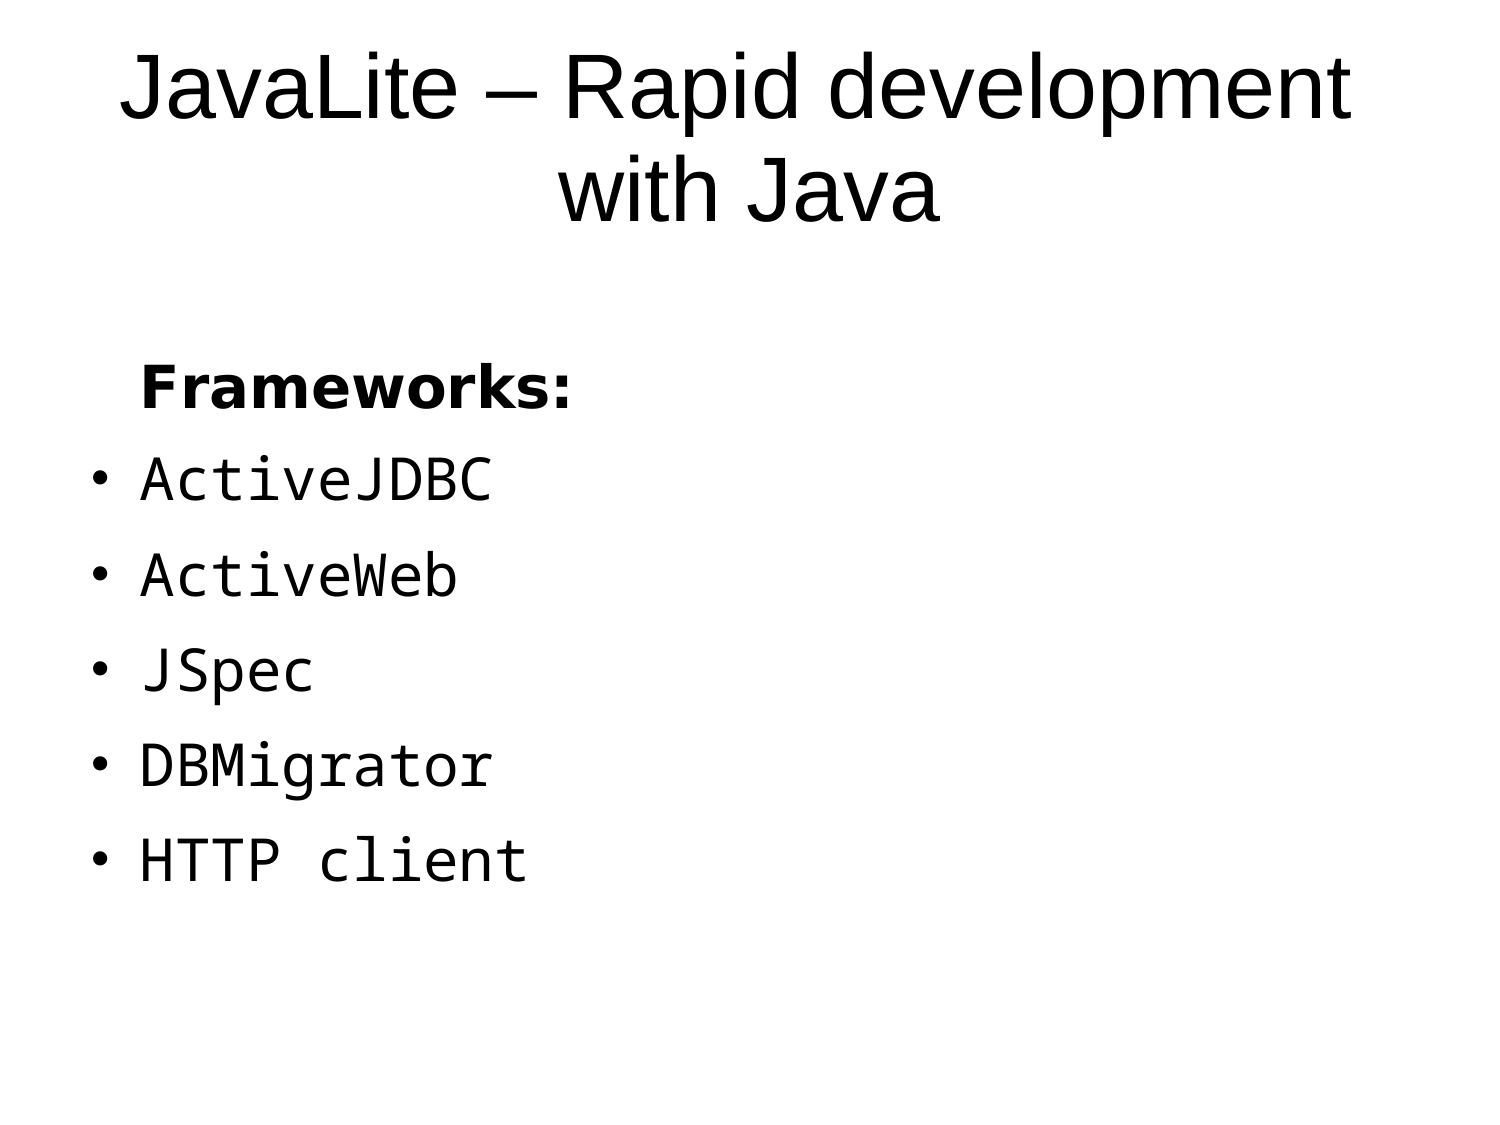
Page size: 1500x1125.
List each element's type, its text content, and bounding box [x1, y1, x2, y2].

list Frameworks: ActiveJDBC ActiveWeb JSpec DBMigrator HTTP client [75, 262, 1424, 916]
title JavaLite – Rapid development with Java [75, 28, 1424, 249]
